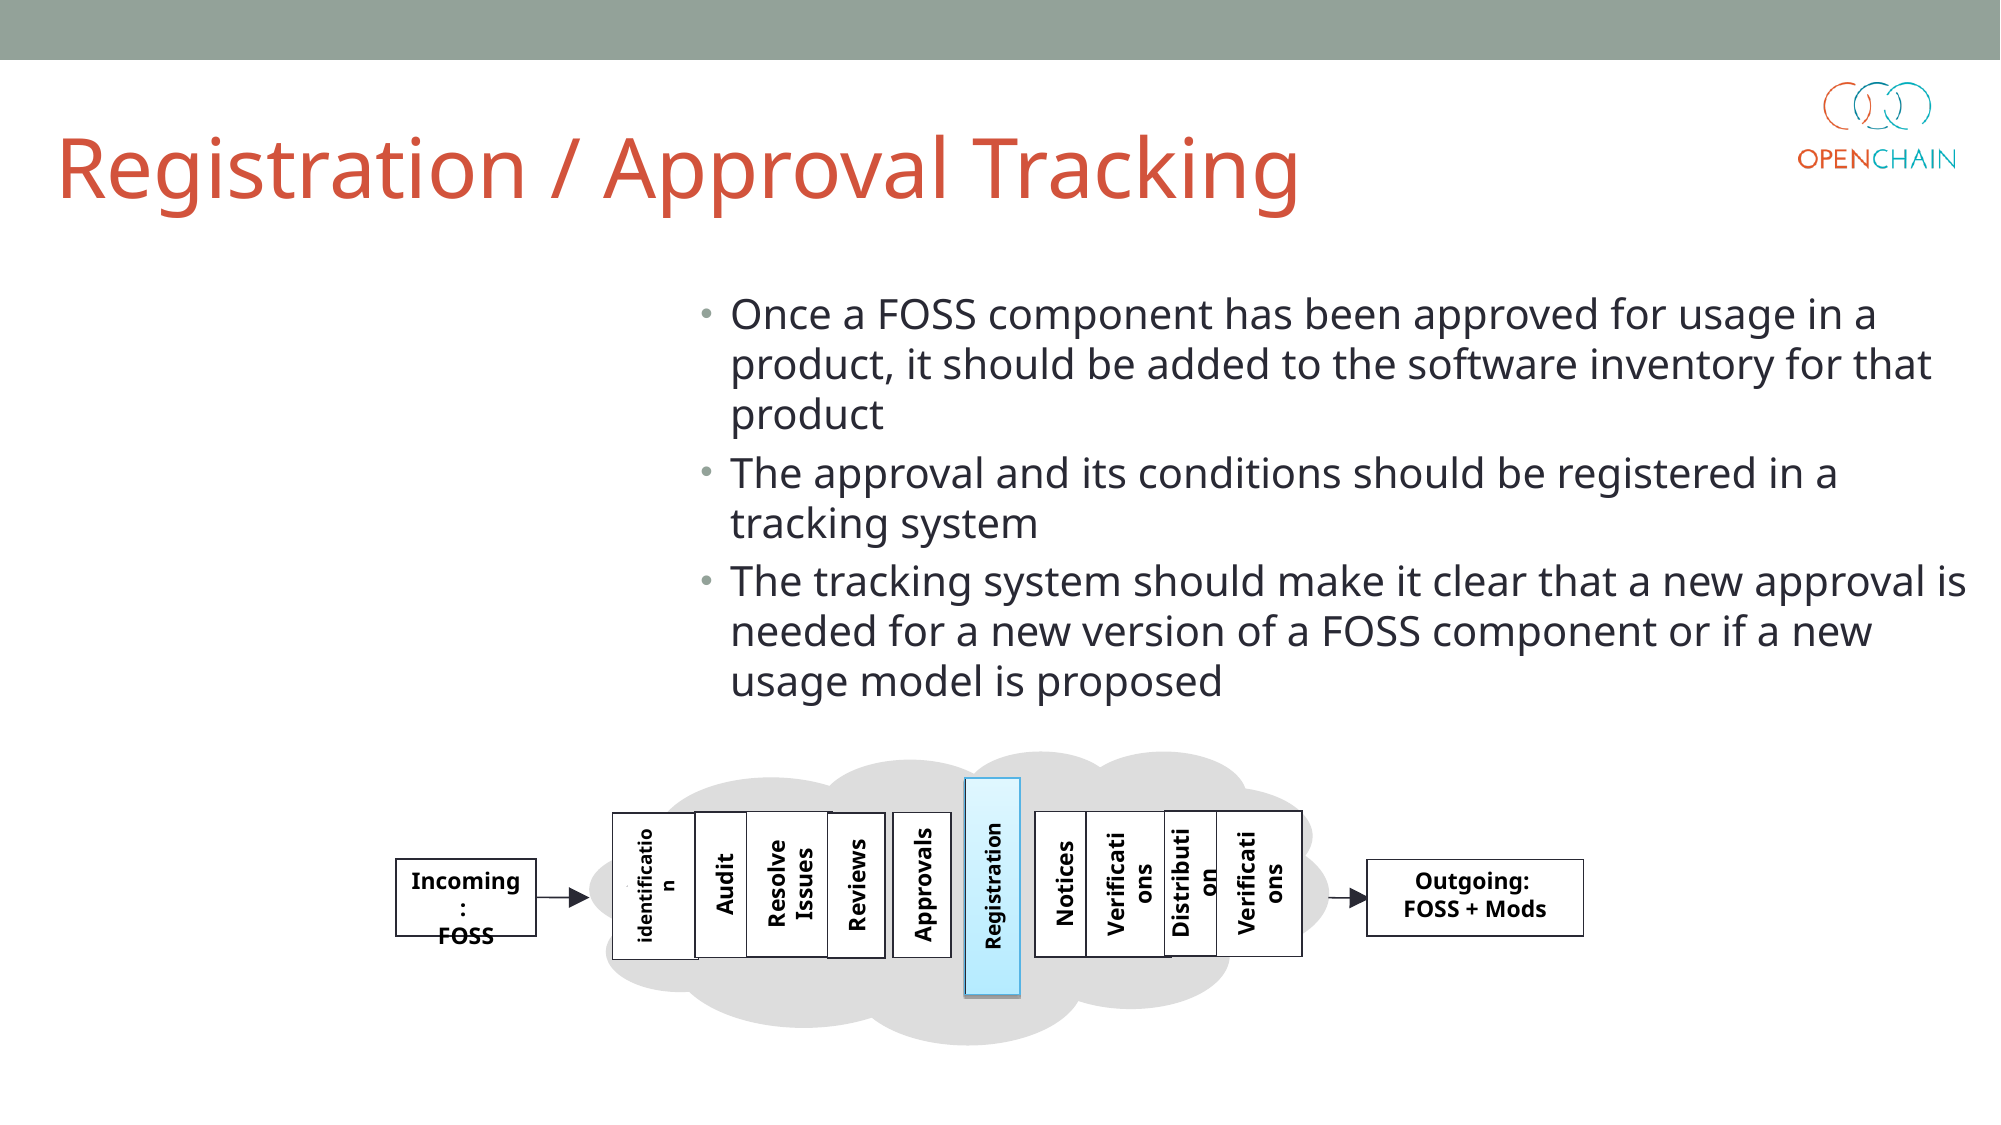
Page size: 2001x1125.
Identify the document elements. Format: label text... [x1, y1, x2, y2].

text_box Distribution [1164, 810, 1223, 956]
text_box Approvals [893, 812, 952, 958]
picture [1798, 82, 1955, 169]
text_box Once a FOSS component has been approved for usage in a product, it should be added to the software inventory for that product The approval and its conditions should be registered in a tracking system The tracking system should make it clear that a new approval is needed for a new version of a FOSS component or if a new usage model is proposed [658, 258, 2000, 759]
text_box Registration [964, 778, 1020, 995]
text_box Audit [695, 811, 753, 958]
text_box Outgoing: FOSS + Mods [1367, 859, 1584, 937]
text_box [1302, 812, 1330, 935]
text_box Incoming: FOSS [396, 859, 537, 936]
text_box Reviews [827, 812, 886, 959]
text_box [589, 860, 612, 919]
text_box Resolve Issues [746, 811, 833, 957]
text_box Verifications [1216, 811, 1302, 957]
text_box identification [612, 812, 699, 960]
text_box Verifications [1085, 811, 1172, 957]
text_box Registration / Approval Tracking [40, 84, 1841, 247]
text_box Notices [1034, 811, 1085, 957]
text_box [605, 751, 1300, 1046]
